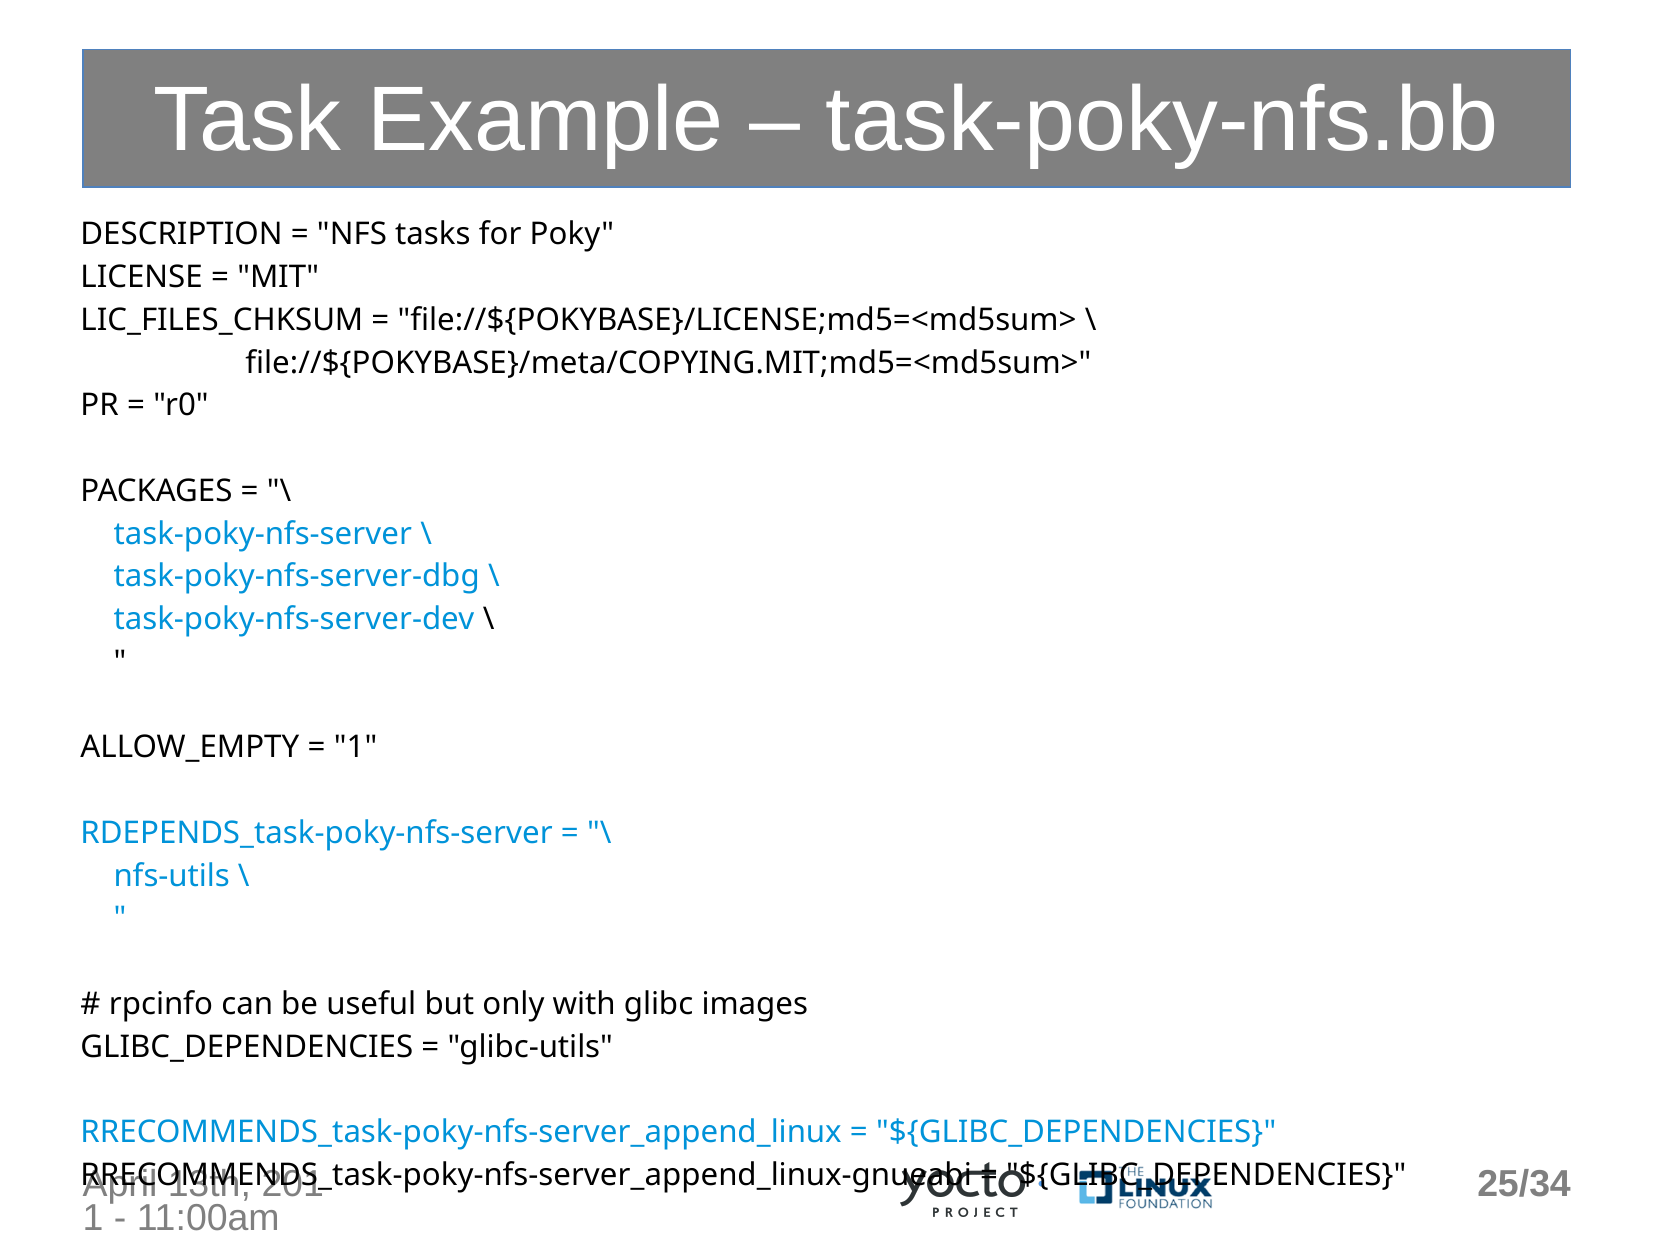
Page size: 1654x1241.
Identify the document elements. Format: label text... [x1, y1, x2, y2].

title Task Example – task-poky-nfs.bb [82, 56, 1571, 181]
text_box DESCRIPTION = "NFS tasks for Poky" LICENSE = "MIT" LIC_FILES_CHKSUM = "file://${POKYBASE}/LICENSE;md5=<md5sum> \ file://${POKYBASE}/meta/COPYING.MIT;md5=<md5sum>" PR = "r0" PACKAGES = "\ task-poky-nfs-server \ task-poky-nfs-server-dbg \ task-poky-nfs-server-dev \ " ALLOW_EMPTY = "1" RDEPENDS_task-poky-nfs-server = "\ nfs-utils \ " # rpcinfo can be useful but only with glibc images GLIBC_DEPENDENCIES = "glibc-utils" RRECOMMENDS_task-poky-nfs-server_append_linux = "${GLIBC_DEPENDENCIES}" RRECOMMENDS_task-poky-nfs-server_append_linux-gnueabi = "${GLIBC_DEPENDENCIES}" [65, 203, 1615, 1227]
